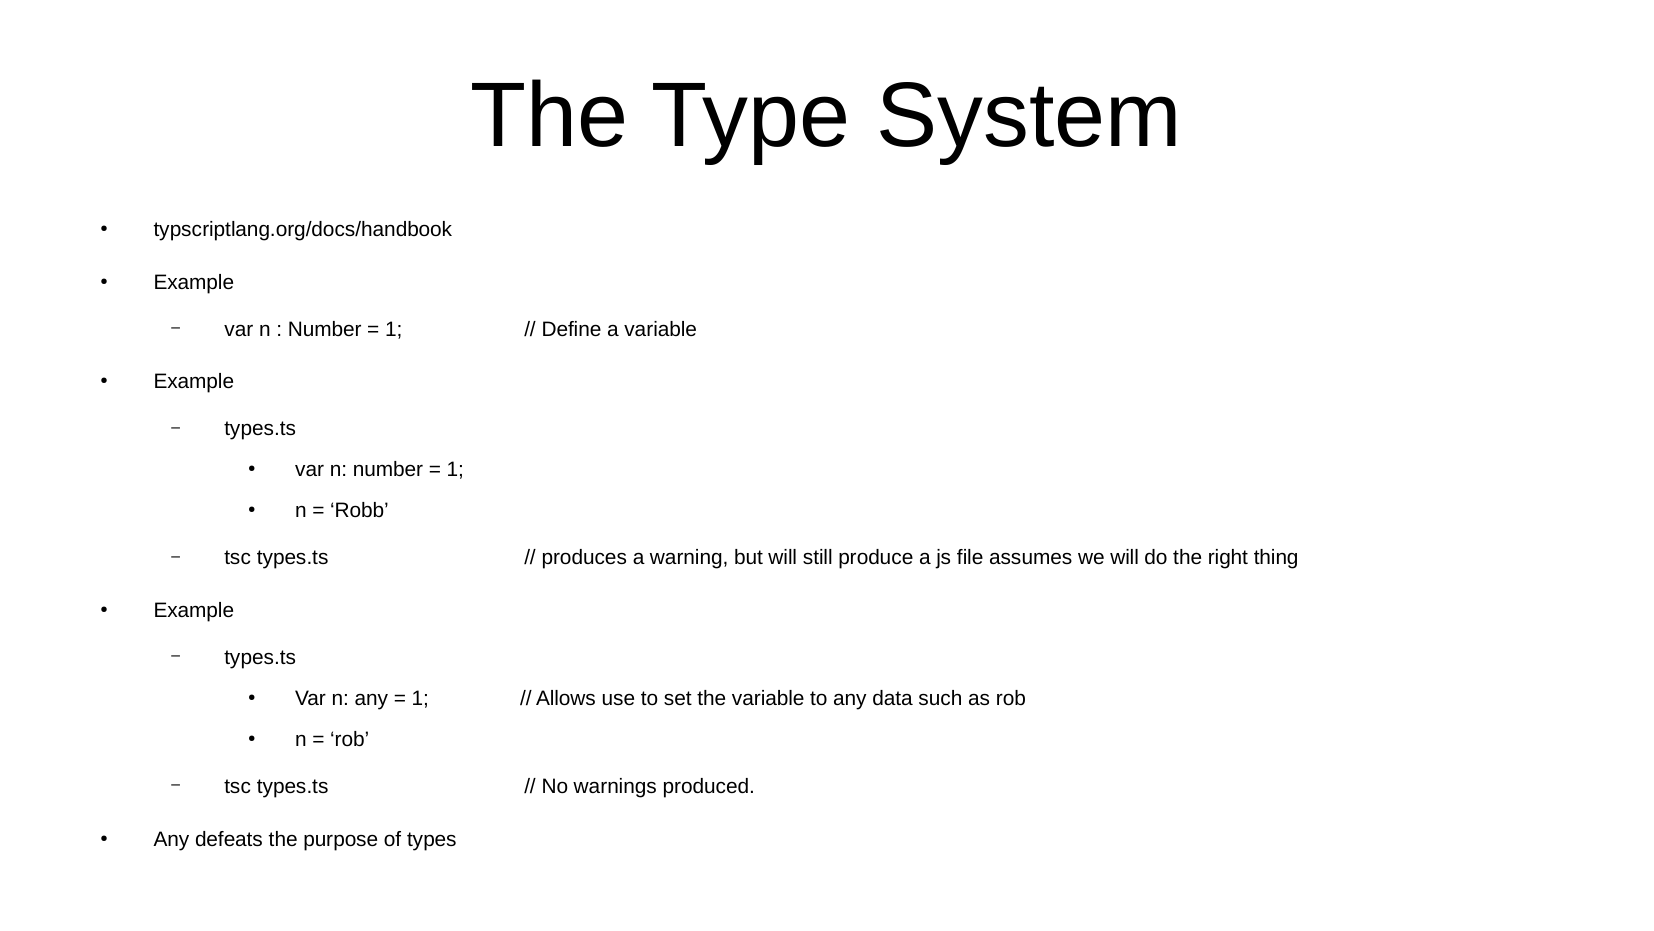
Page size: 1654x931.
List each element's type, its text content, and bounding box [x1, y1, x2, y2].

title The Type System [82, 37, 1571, 193]
list typscriptlang.org/docs/handbook Example var n : Number = 1; // Define a variable Example types.ts var n: number = 1; n = ‘Robb’ tsc types.ts // produces a warning, but will still produce a js file assumes we will do the right thing Example types.ts Var n: any = 1; // Allows use to set the variable to any data such as rob n = ‘rob’ tsc types.ts // No warnings produced. Any defeats the purpose of types [82, 217, 1576, 916]
